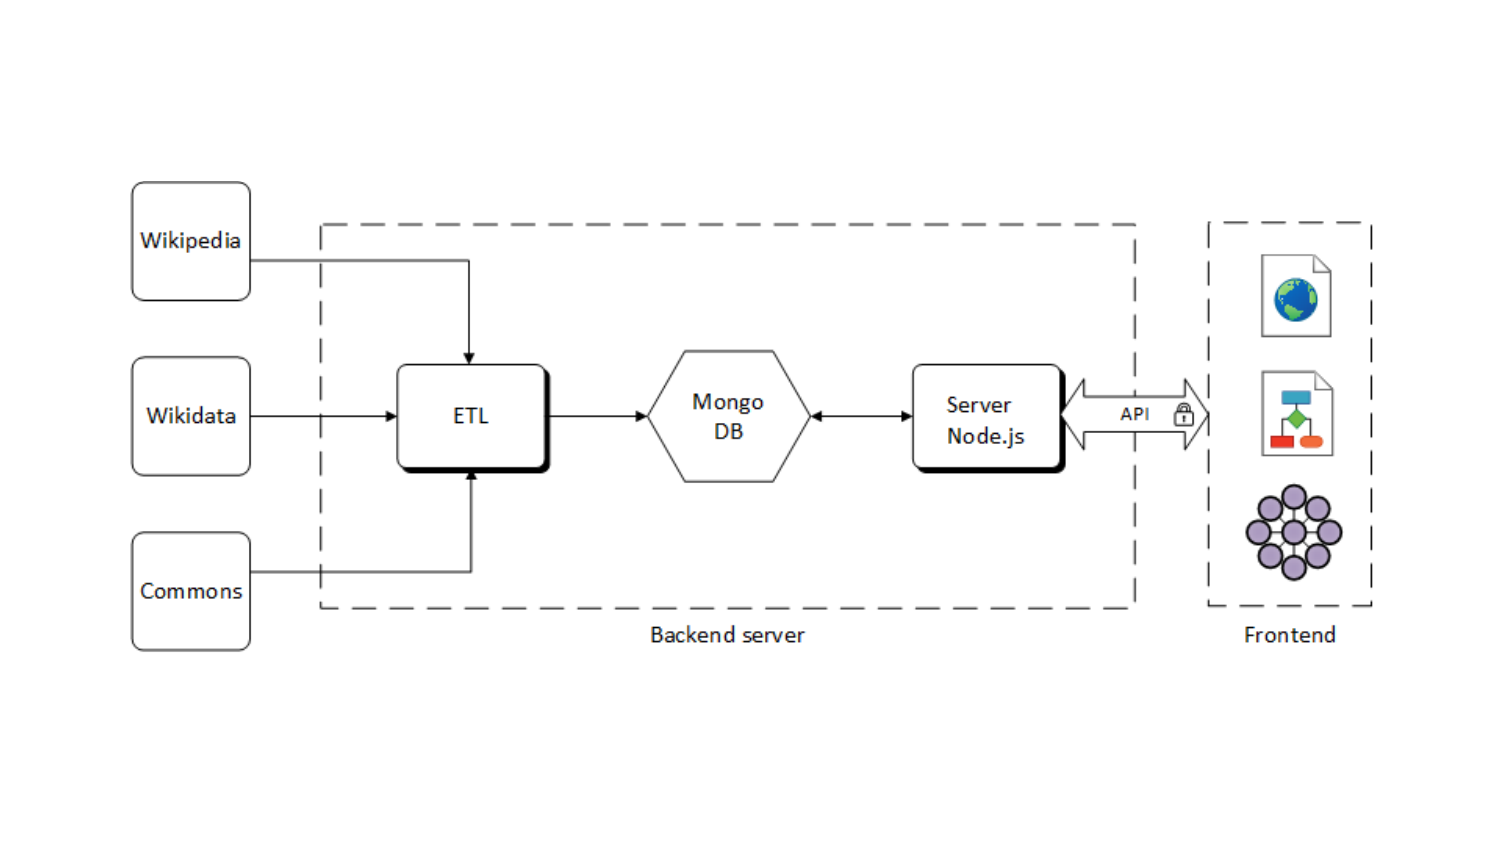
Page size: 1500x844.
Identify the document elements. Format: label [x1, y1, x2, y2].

picture [126, 181, 1374, 663]
